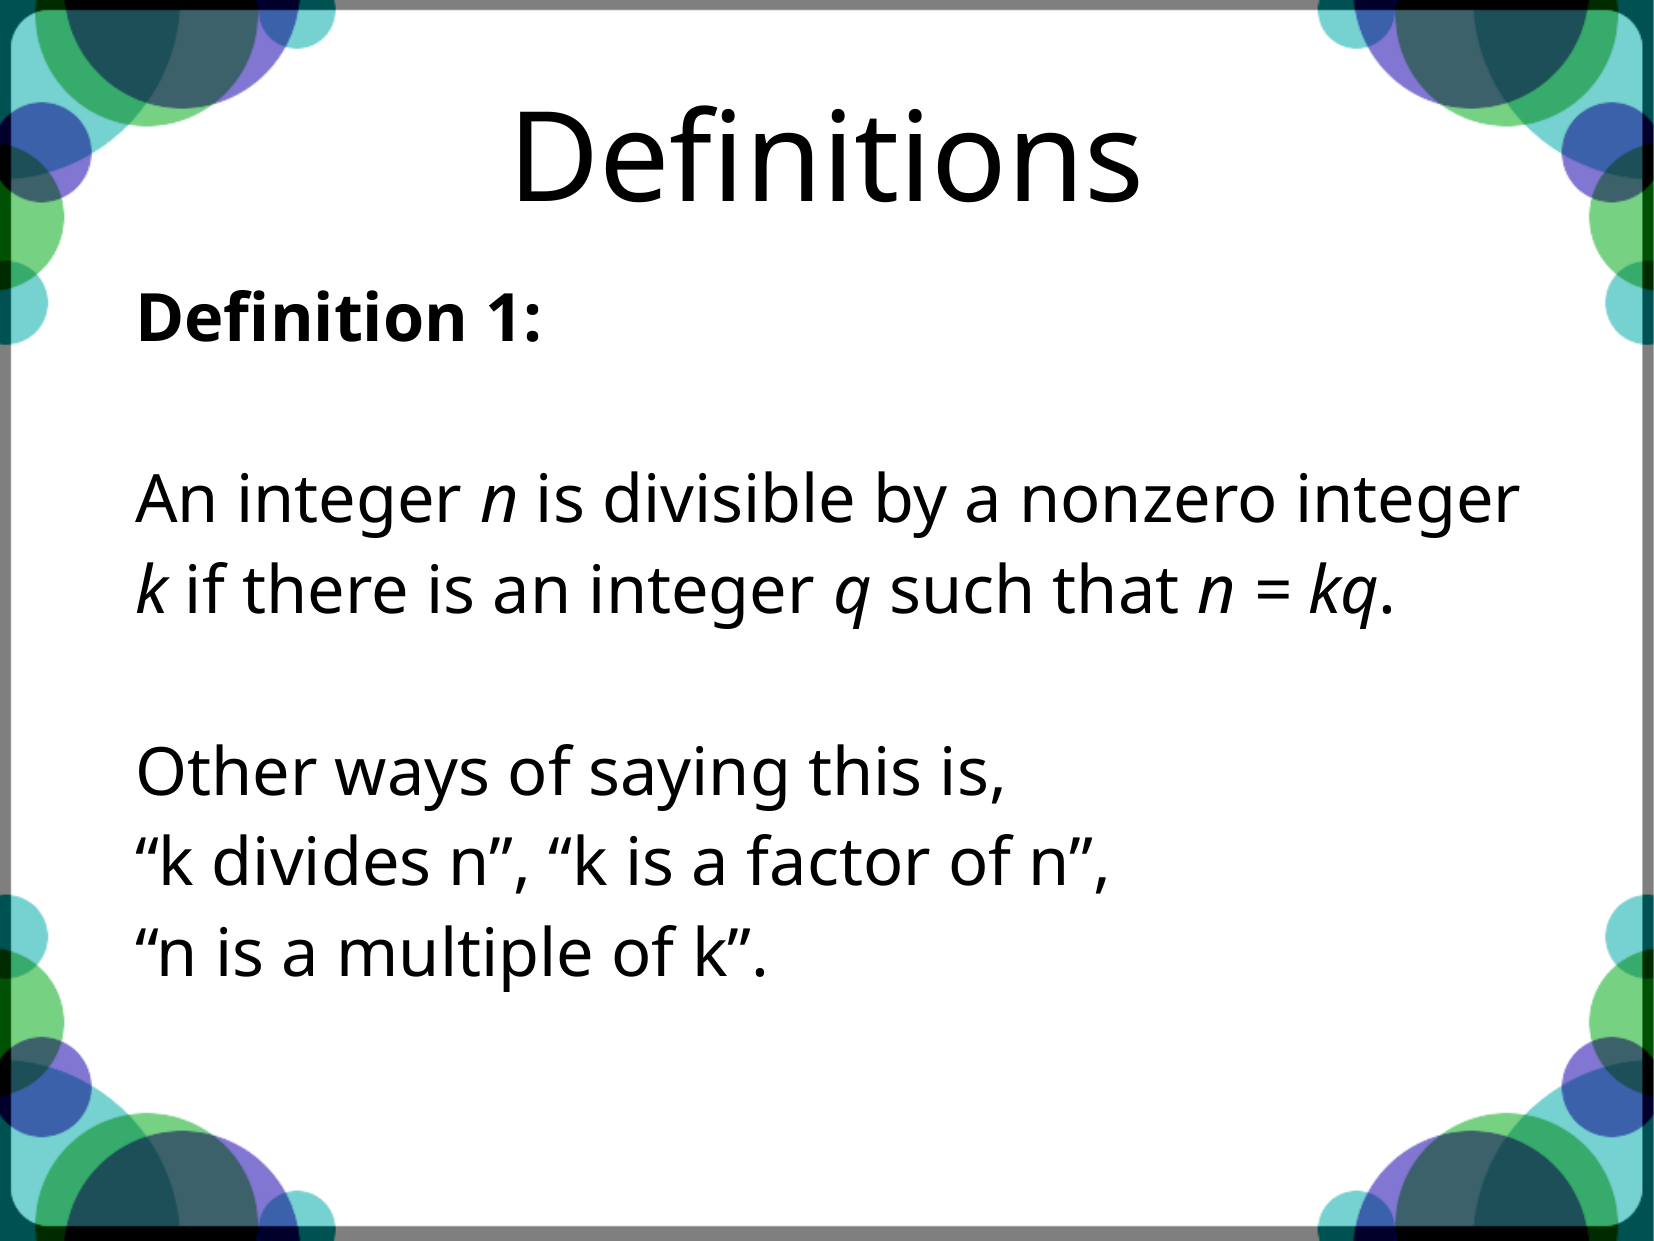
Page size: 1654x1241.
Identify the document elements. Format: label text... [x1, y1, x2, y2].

title Definitions [82, 49, 1571, 257]
text_box Definition 1: An integer n is divisible by a nonzero integer k if there is an integer q such that n = kq. Other ways of saying this is, “k divides n”, “k is a factor of n”, “n is a multiple of k”. [135, 270, 1531, 943]
picture [0, 0, 1654, 1241]
